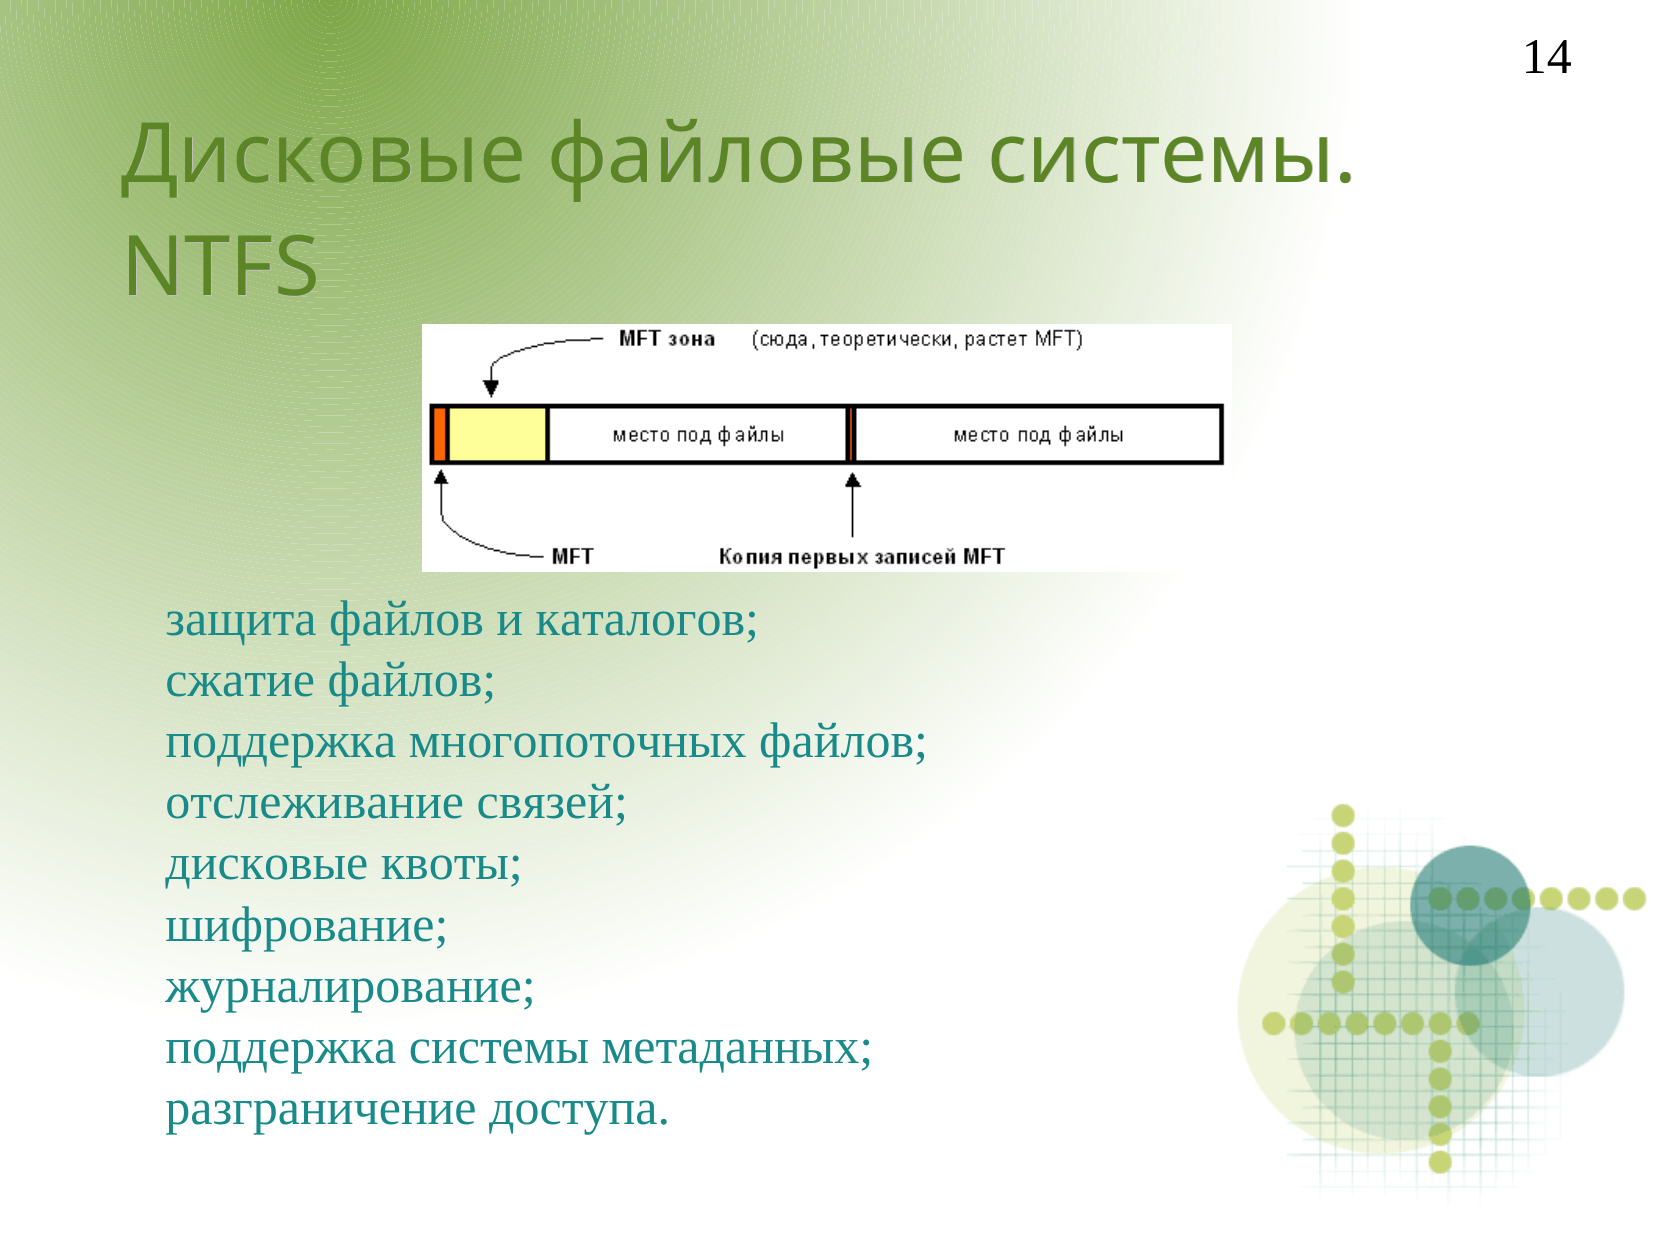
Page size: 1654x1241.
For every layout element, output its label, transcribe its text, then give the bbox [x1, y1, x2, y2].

title Дисковые файловые системы. NTFS [121, 102, 1534, 311]
text_box <номер> [1532, 29, 1654, 89]
picture [422, 324, 1232, 572]
picture [1224, 792, 1654, 1211]
list защита файлов и каталогов; сжатие файлов; поддержка многопоточных файлов; отслеживание связей; дисковые квоты; шифрование; журналирование; поддержка системы метаданных; разграничение доступа. [147, 590, 1535, 1145]
